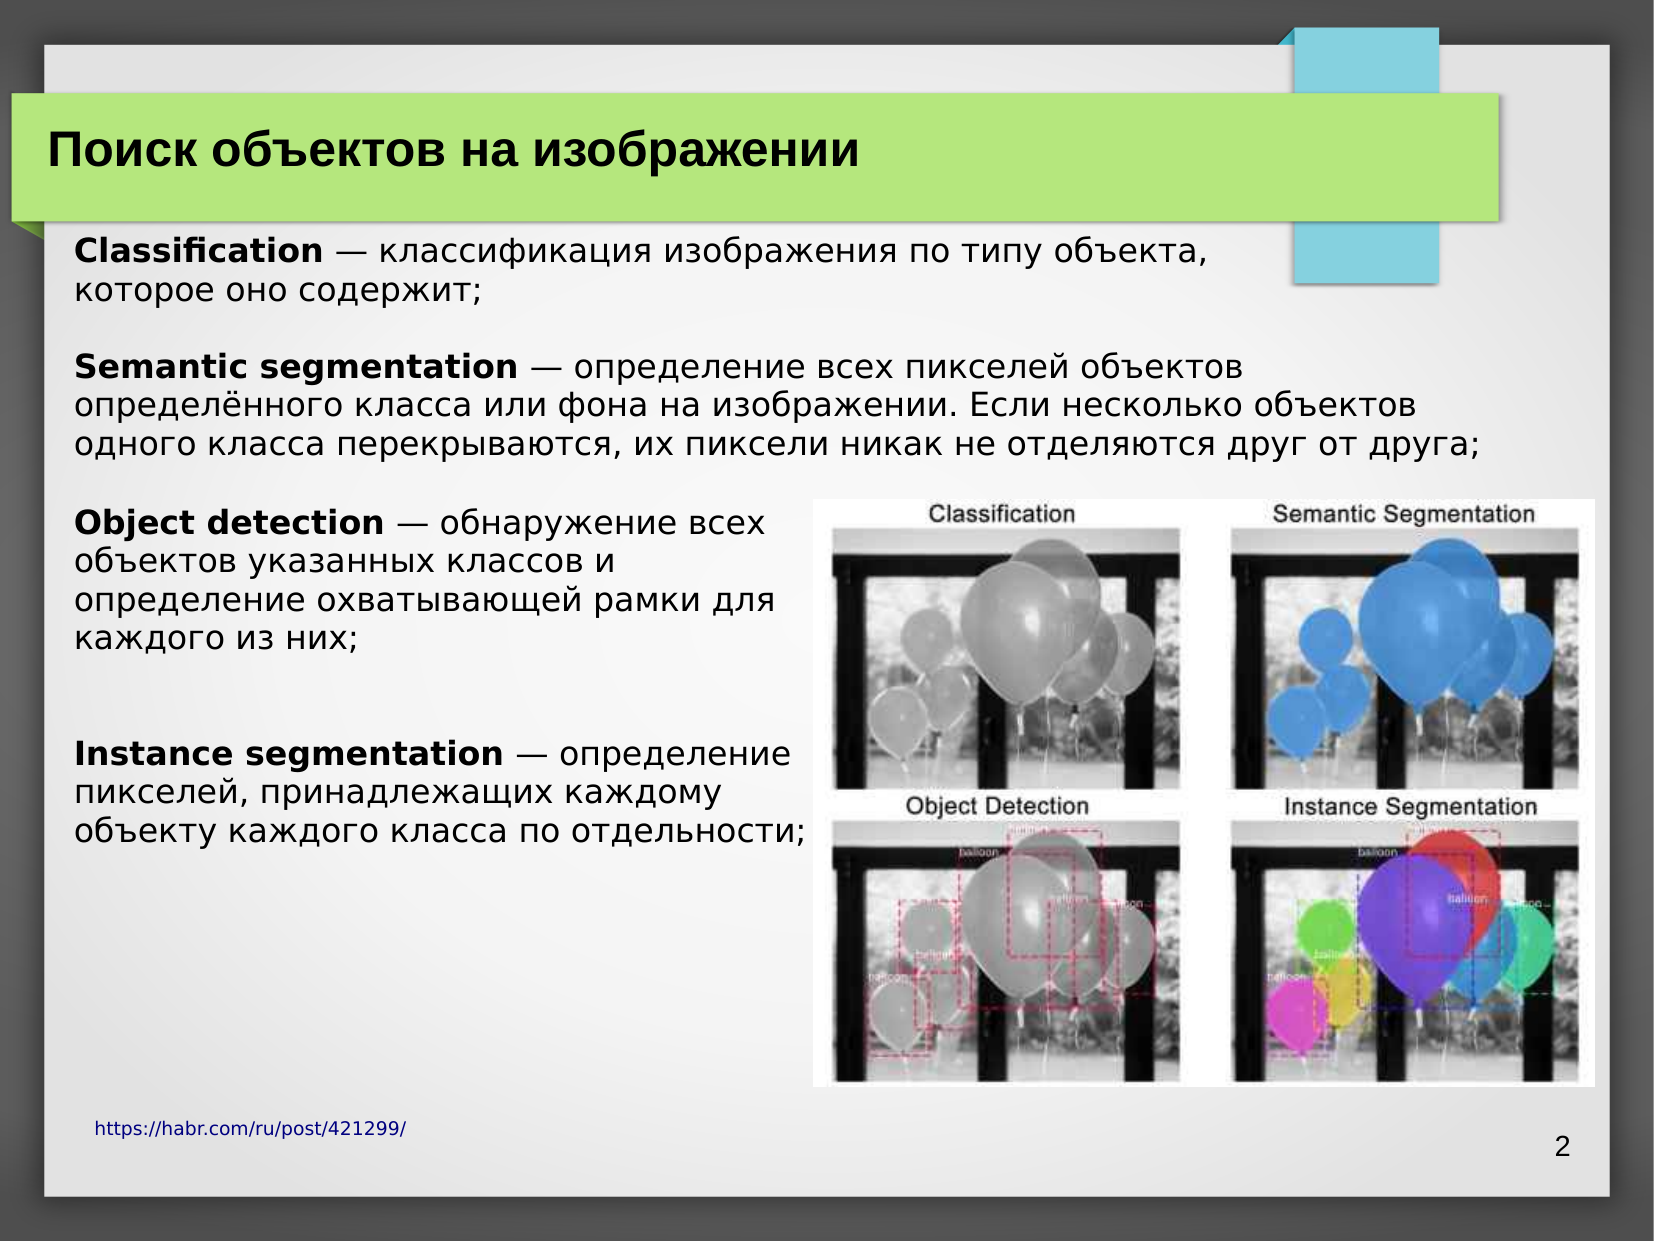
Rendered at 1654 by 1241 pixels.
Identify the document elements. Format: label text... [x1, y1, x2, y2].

title Поиск объектов на изображении [47, 120, 1004, 177]
text_box Classification — классификация изображения по типу объекта, которое оно содержит; Semantic segmentation — определение всех пикселей объектов определённого класса или фона на изображении. Если несколько объектов одного класса перекрываются, их пиксели никак не отделяются друг от друга; [59, 224, 1512, 499]
picture [0, 0, 1654, 1241]
text_box https://habr.com/ru/post/421299/ [79, 1110, 733, 1170]
text_box Object detection — обнаружение всех объектов указанных классов и определение охватывающей рамки для каждого из них; Instance segmentation — определение пикселей, принадлежащих каждому объекту каждого класса по отдельности; [59, 496, 839, 889]
